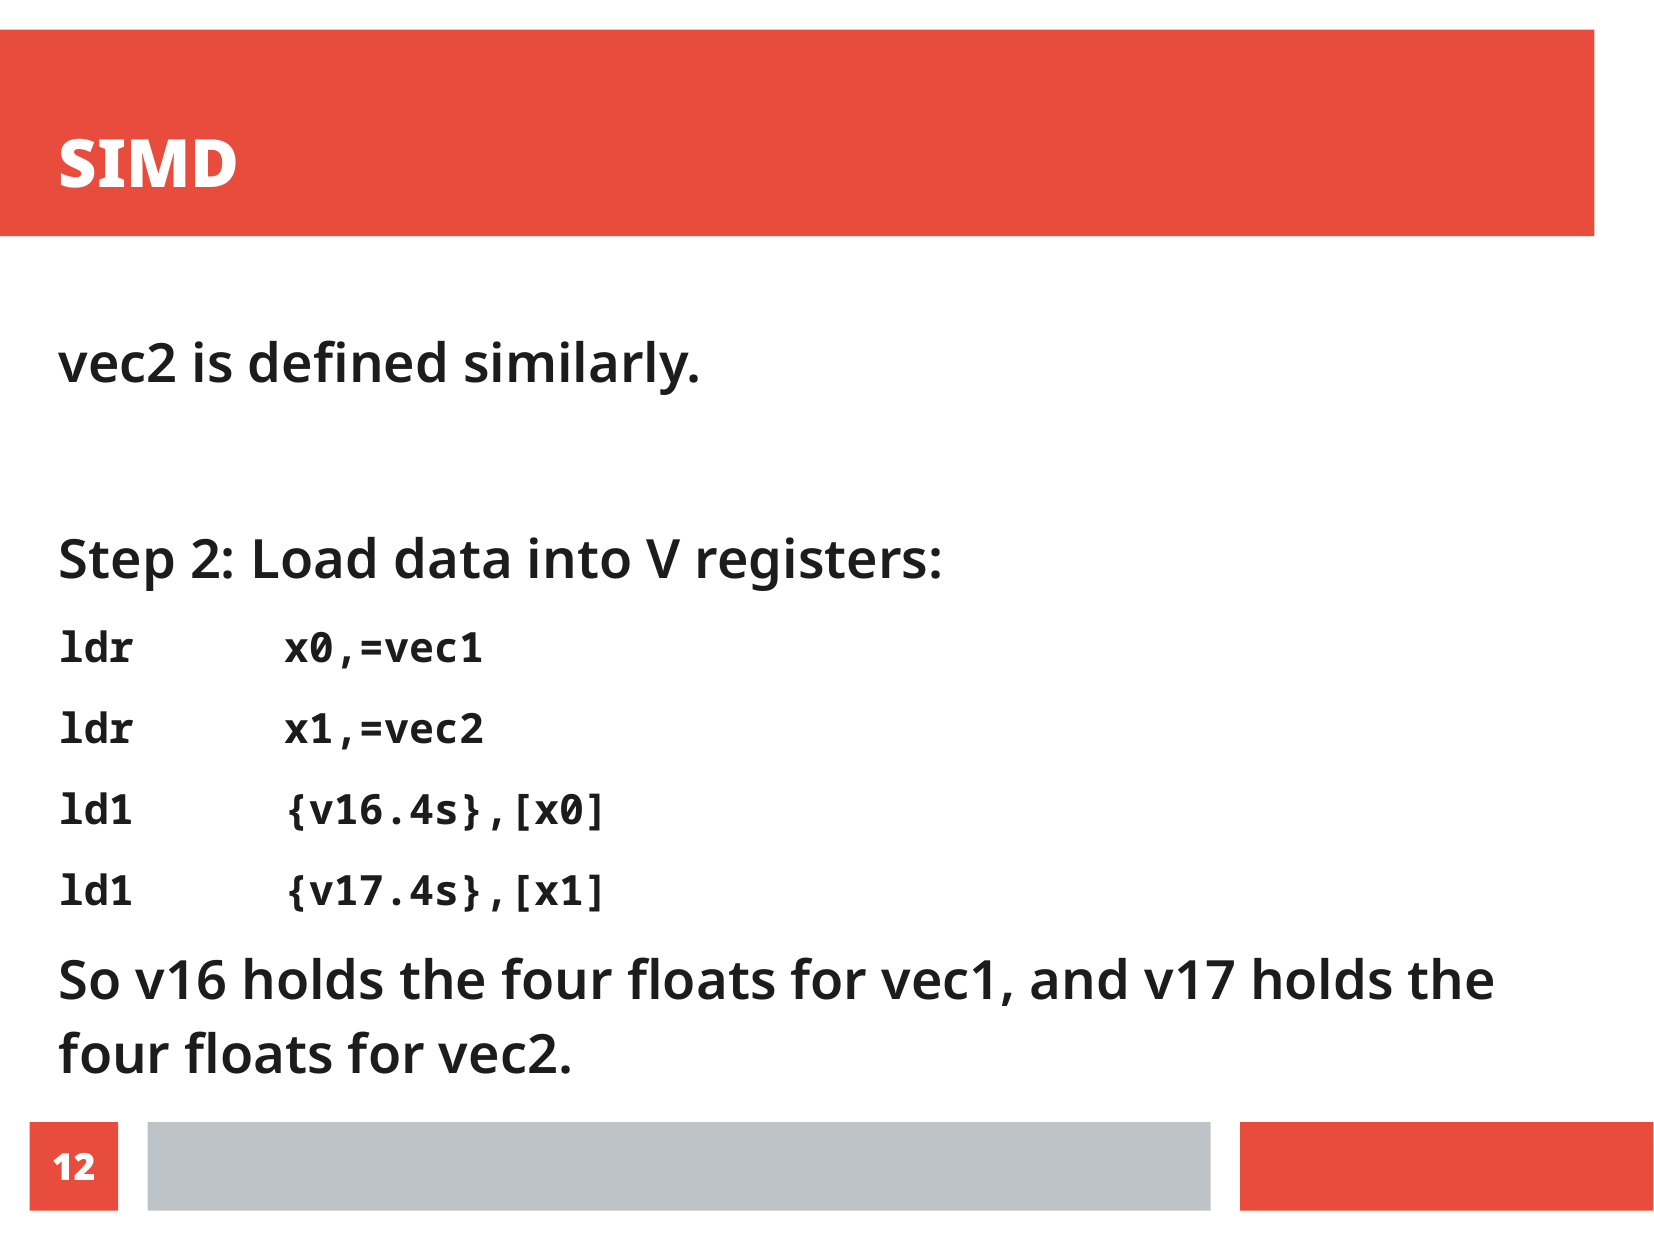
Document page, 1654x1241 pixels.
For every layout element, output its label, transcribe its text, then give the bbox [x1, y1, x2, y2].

list vec2 is defined similarly. Step 2: Load data into V registers: ldr x0,=vec1 ldr x1,=vec2 ld1 {v16.4s},[x0] ld1 {v17.4s},[x1] So v16 holds the four floats for vec1, and v17 holds the four floats for vec2. [59, 324, 1565, 1093]
title SIMD [59, 59, 1595, 207]
